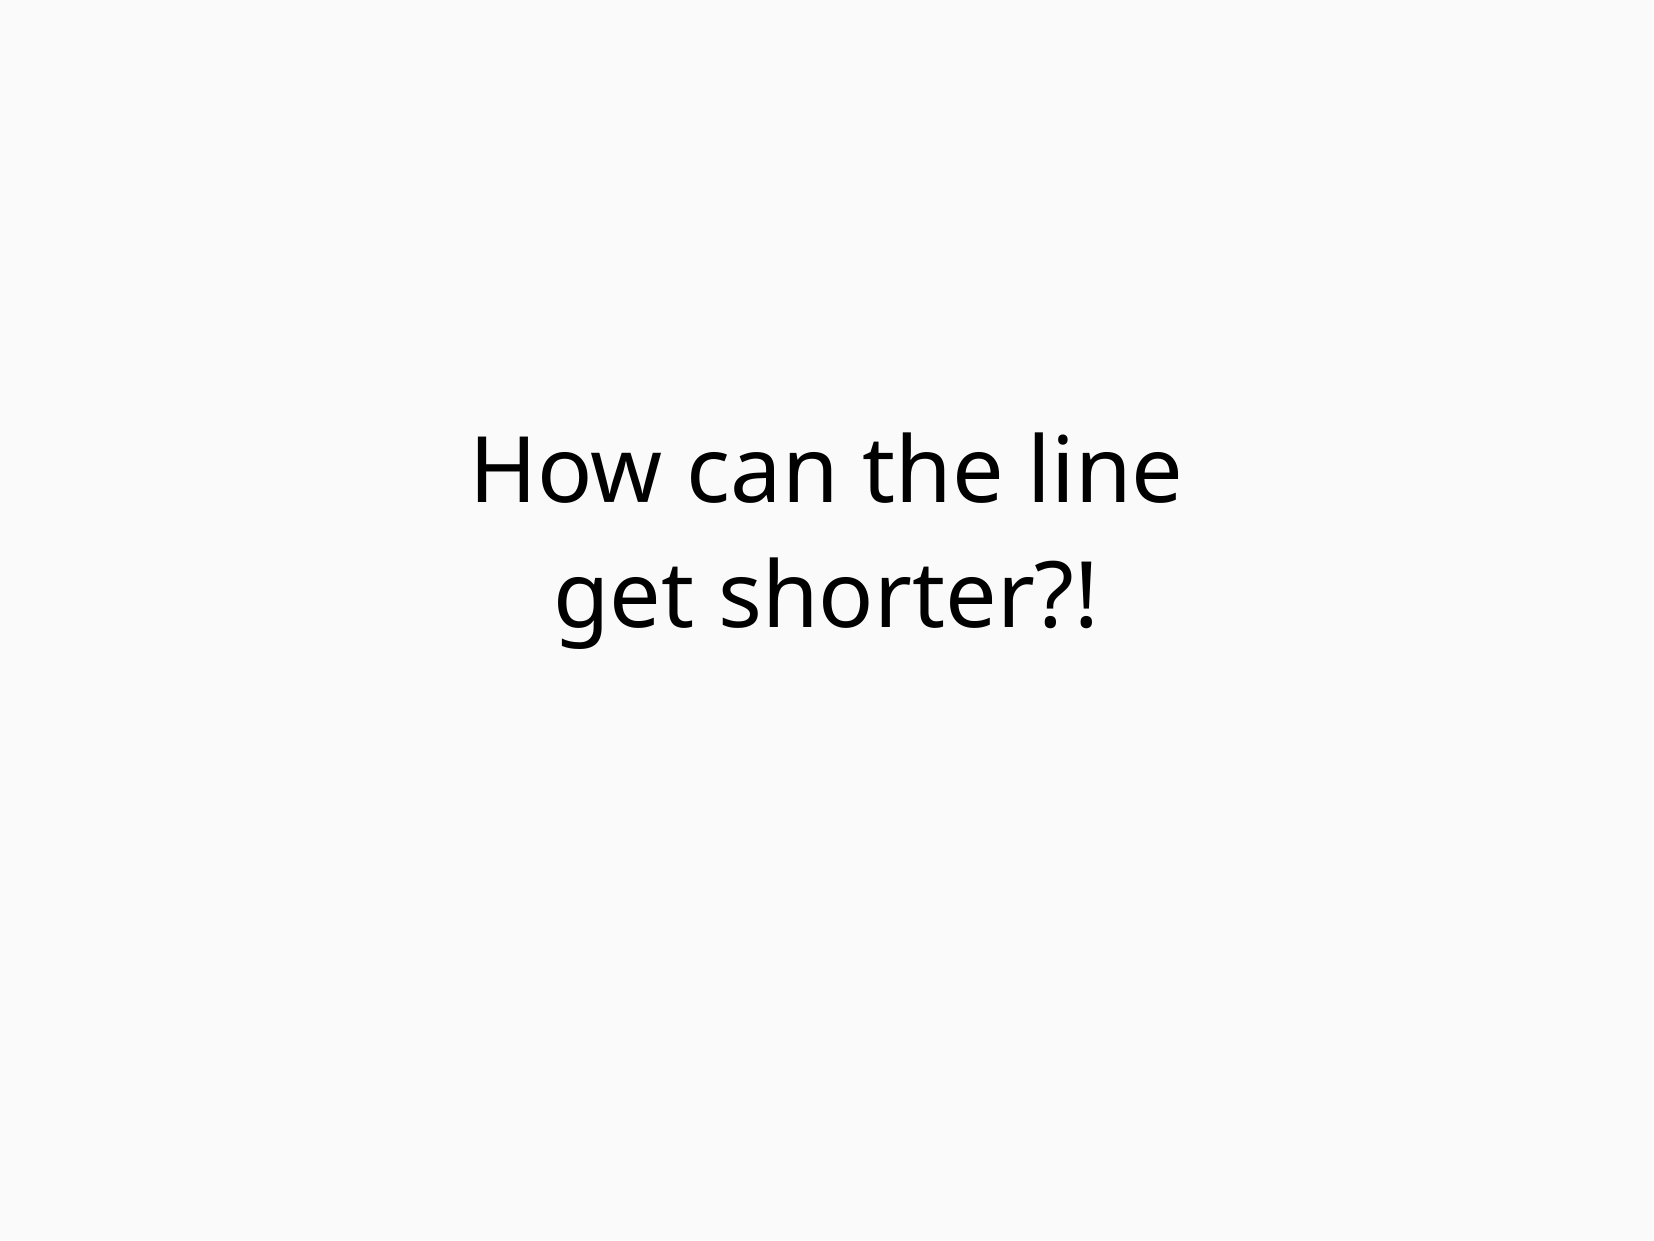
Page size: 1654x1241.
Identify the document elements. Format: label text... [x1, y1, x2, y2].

subtitle How can the line get shorter?! [82, 49, 1571, 1010]
